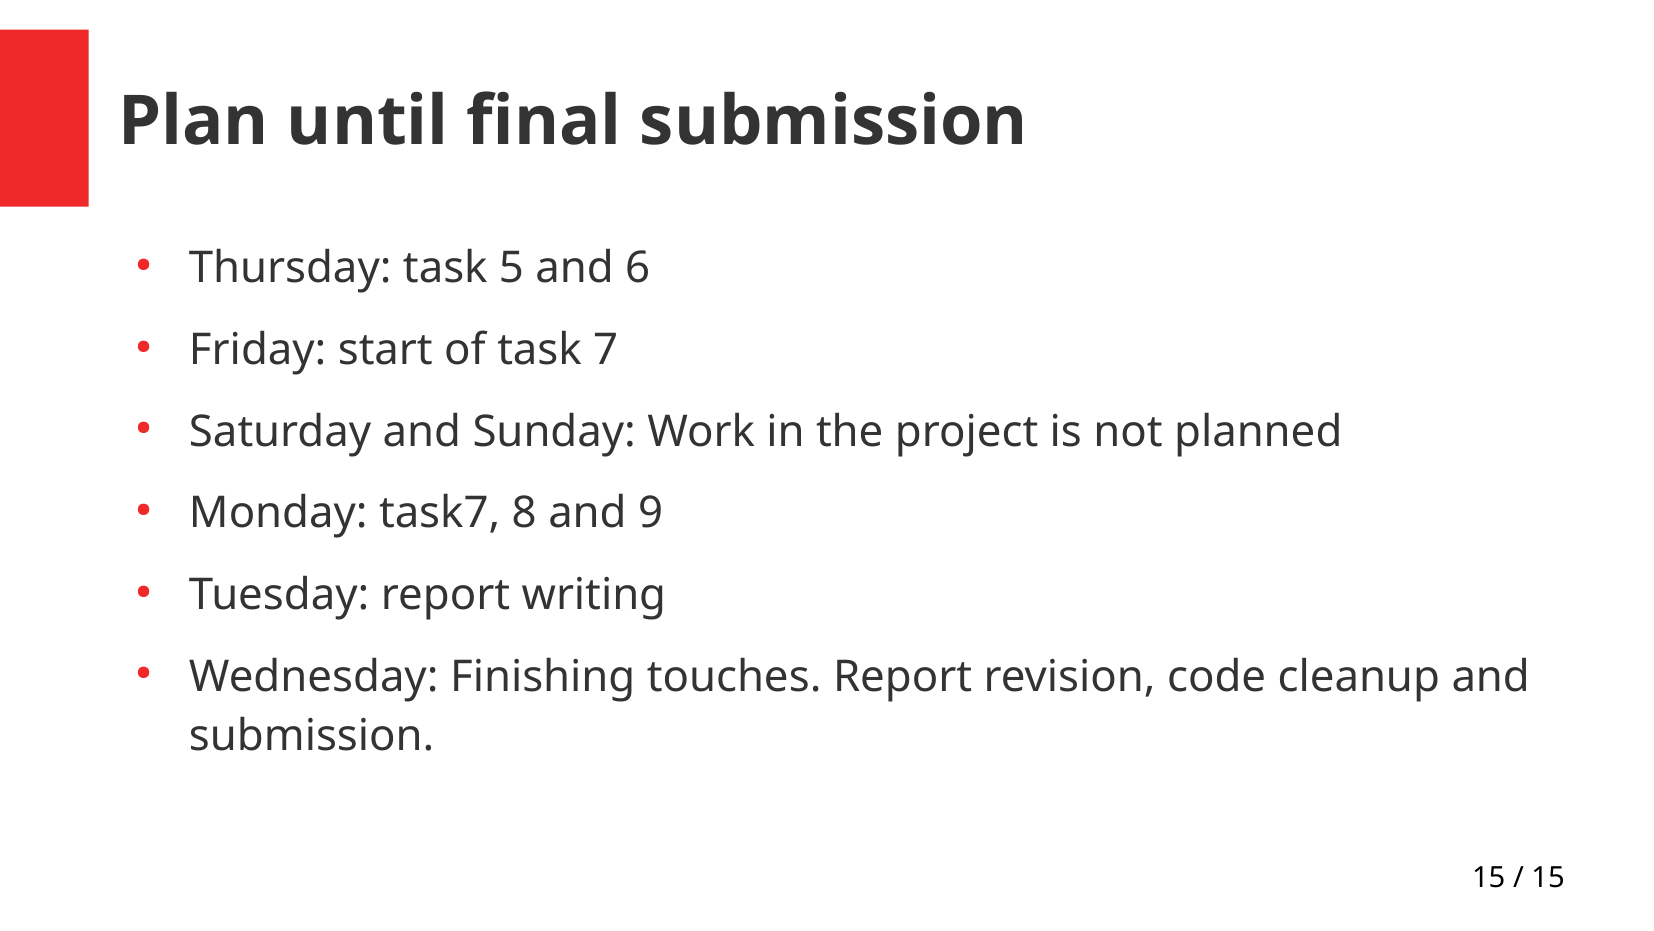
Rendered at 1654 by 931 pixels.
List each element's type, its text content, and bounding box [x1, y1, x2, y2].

title Plan until final submission [118, 29, 1595, 207]
list Thursday: task 5 and 6 Friday: start of task 7 Saturday and Sunday: Work in the project is not planned Monday: task7, 8 and 9 Tuesday: report writing Wednesday: Finishing touches. Report revision, code cleanup and submission. [118, 236, 1595, 798]
